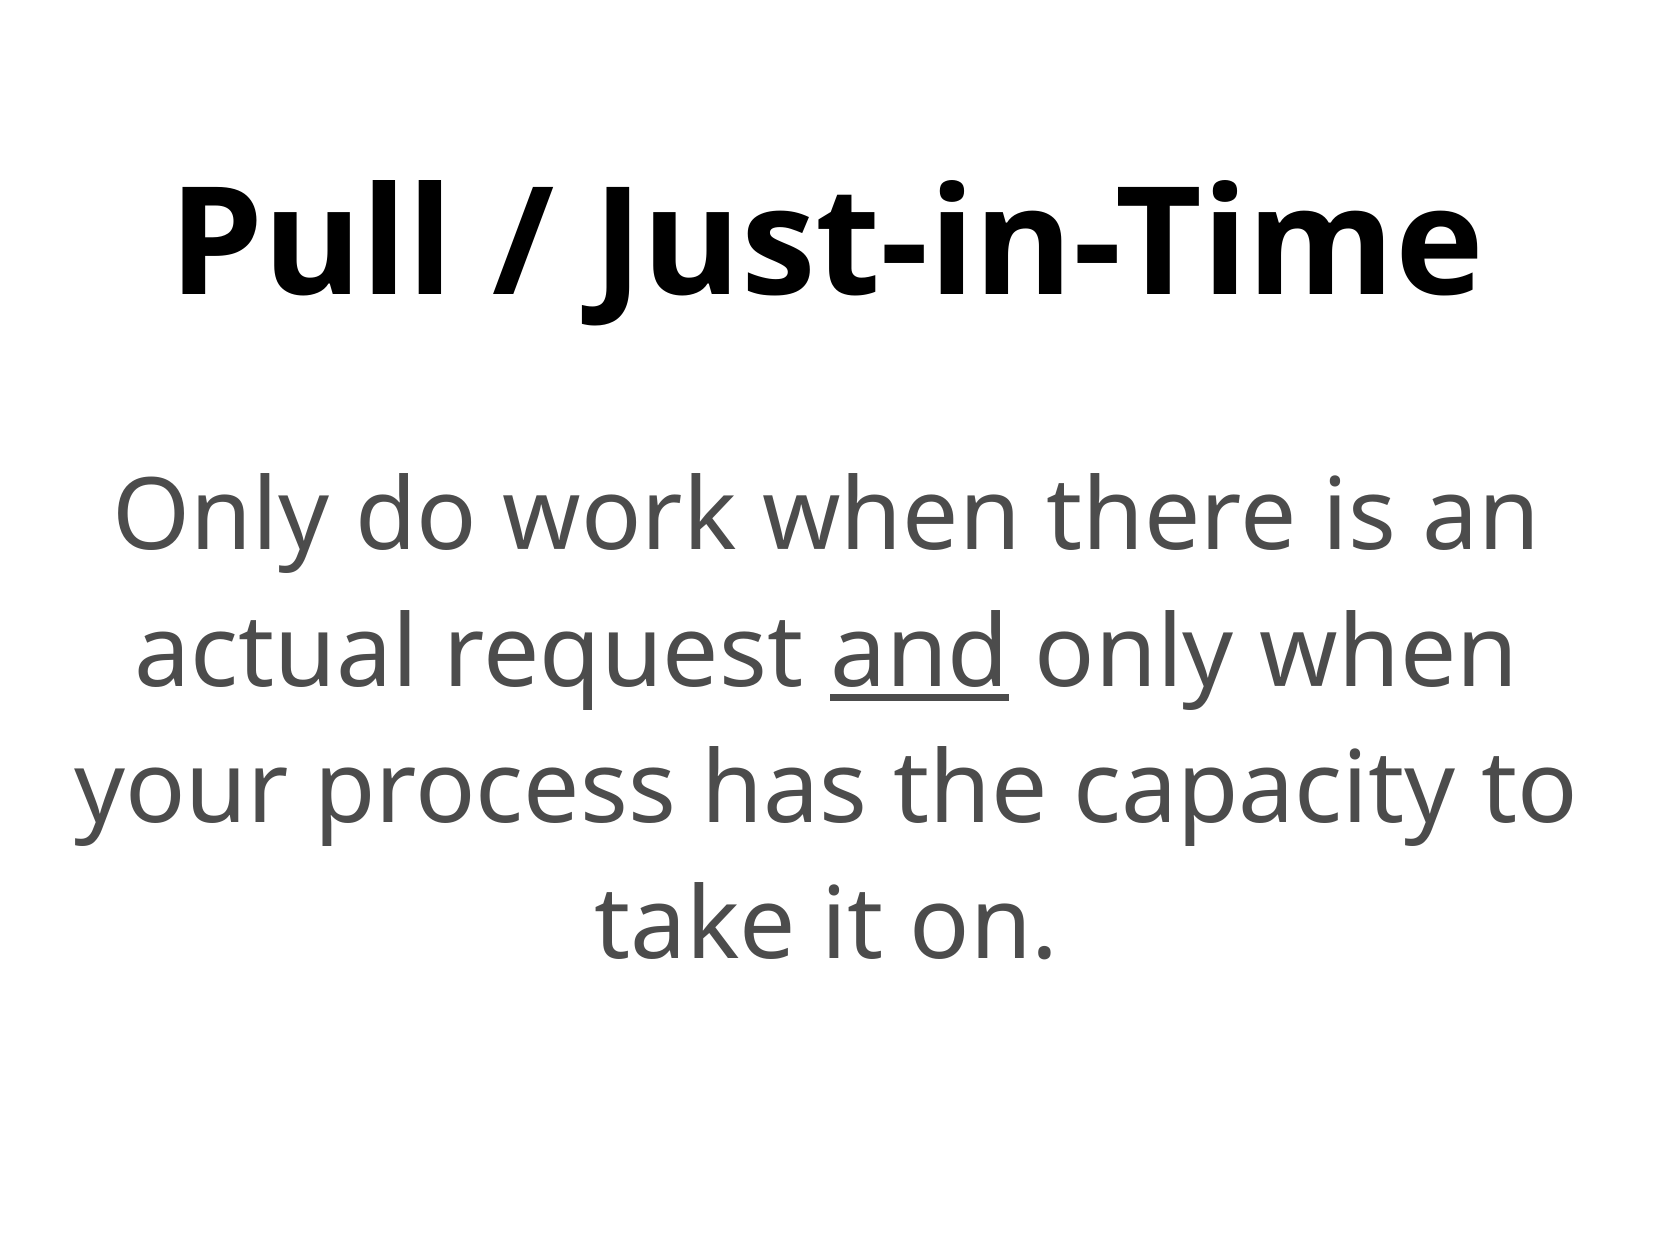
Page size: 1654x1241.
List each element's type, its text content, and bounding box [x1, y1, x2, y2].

list Only do work when there is an actual request and only when your process has the capacity to take it on. [59, 442, 1595, 1211]
title Pull / Just-in-Time [59, 59, 1595, 414]
